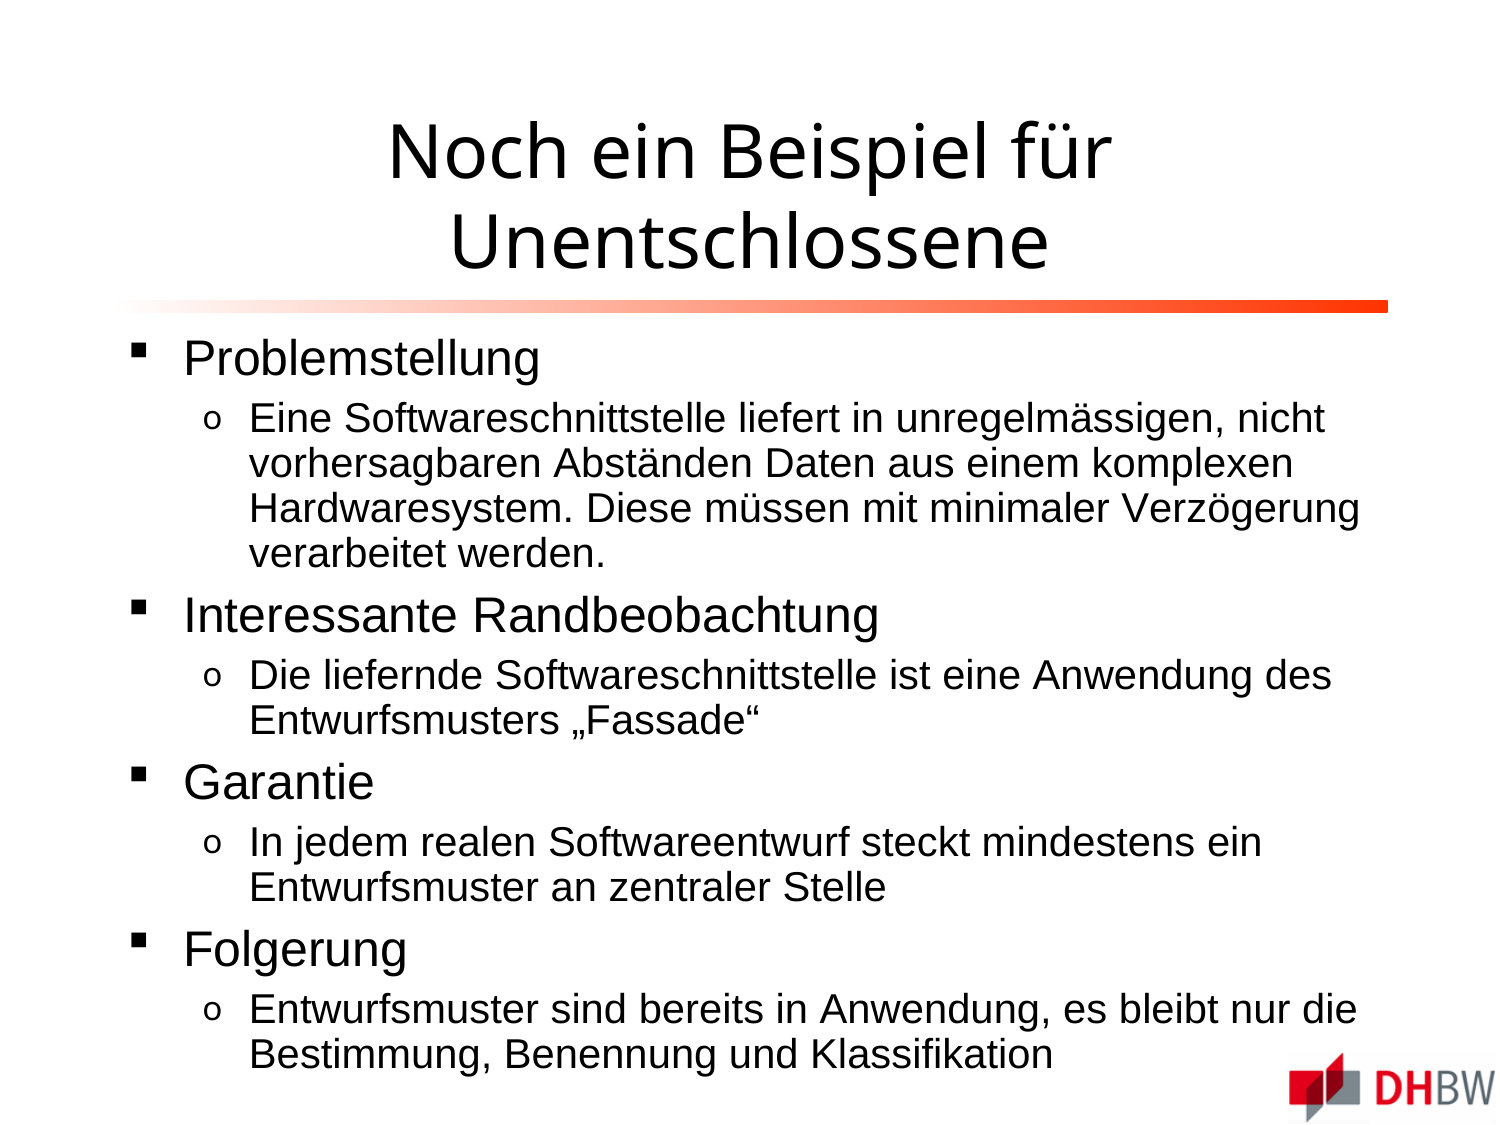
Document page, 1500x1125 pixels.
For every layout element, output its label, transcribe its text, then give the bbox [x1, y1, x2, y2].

title Noch ein Beispiel für Unentschlossene [112, 96, 1388, 292]
list Problemstellung Eine Softwareschnittstelle liefert in unregelmässigen, nicht vorhersagbaren Abständen Daten aus einem komplexen Hardwaresystem. Diese müssen mit minimaler Verzögerung verarbeitet werden. Interessante Randbeobachtung Die liefernde Softwareschnittstelle ist eine Anwendung des Entwurfsmusters „Fassade“ Garantie In jedem realen Softwareentwurf steckt mindestens ein Entwurfsmuster an zentraler Stelle Folgerung Entwurfsmuster sind bereits in Anwendung, es bleibt nur die Bestimmung, Benennung und Klassifikation [112, 324, 1388, 1086]
picture [1288, 1051, 1496, 1124]
